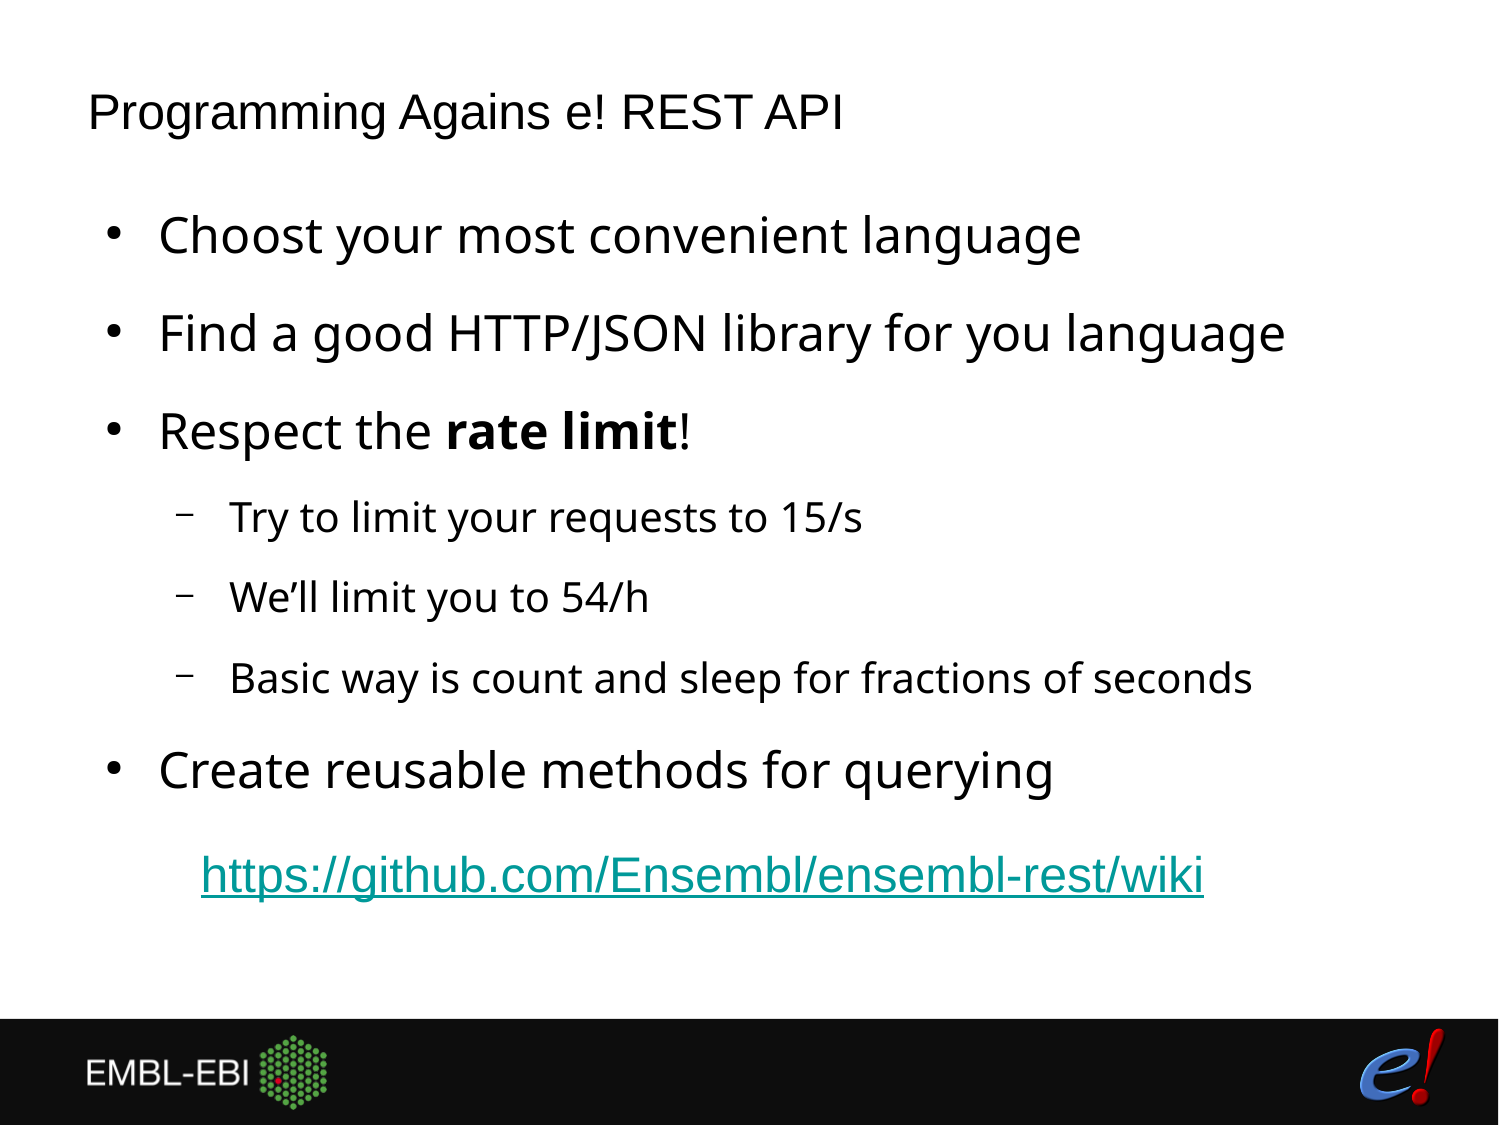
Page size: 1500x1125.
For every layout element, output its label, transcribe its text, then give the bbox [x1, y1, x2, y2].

picture [87, 1035, 327, 1110]
text_box https://github.com/Ensembl/ensembl-rest/wiki [185, 839, 1219, 911]
list Choost your most convenient language Find a good HTTP/JSON library for you language Respect the rate limit! Try to limit your requests to 15/s We’ll limit you to 54/h Basic way is count and sleep for fractions of seconds Create reusable methods for querying [87, 200, 1425, 914]
picture [1357, 1026, 1448, 1112]
title Programming Agains e! REST API [87, 50, 1425, 175]
